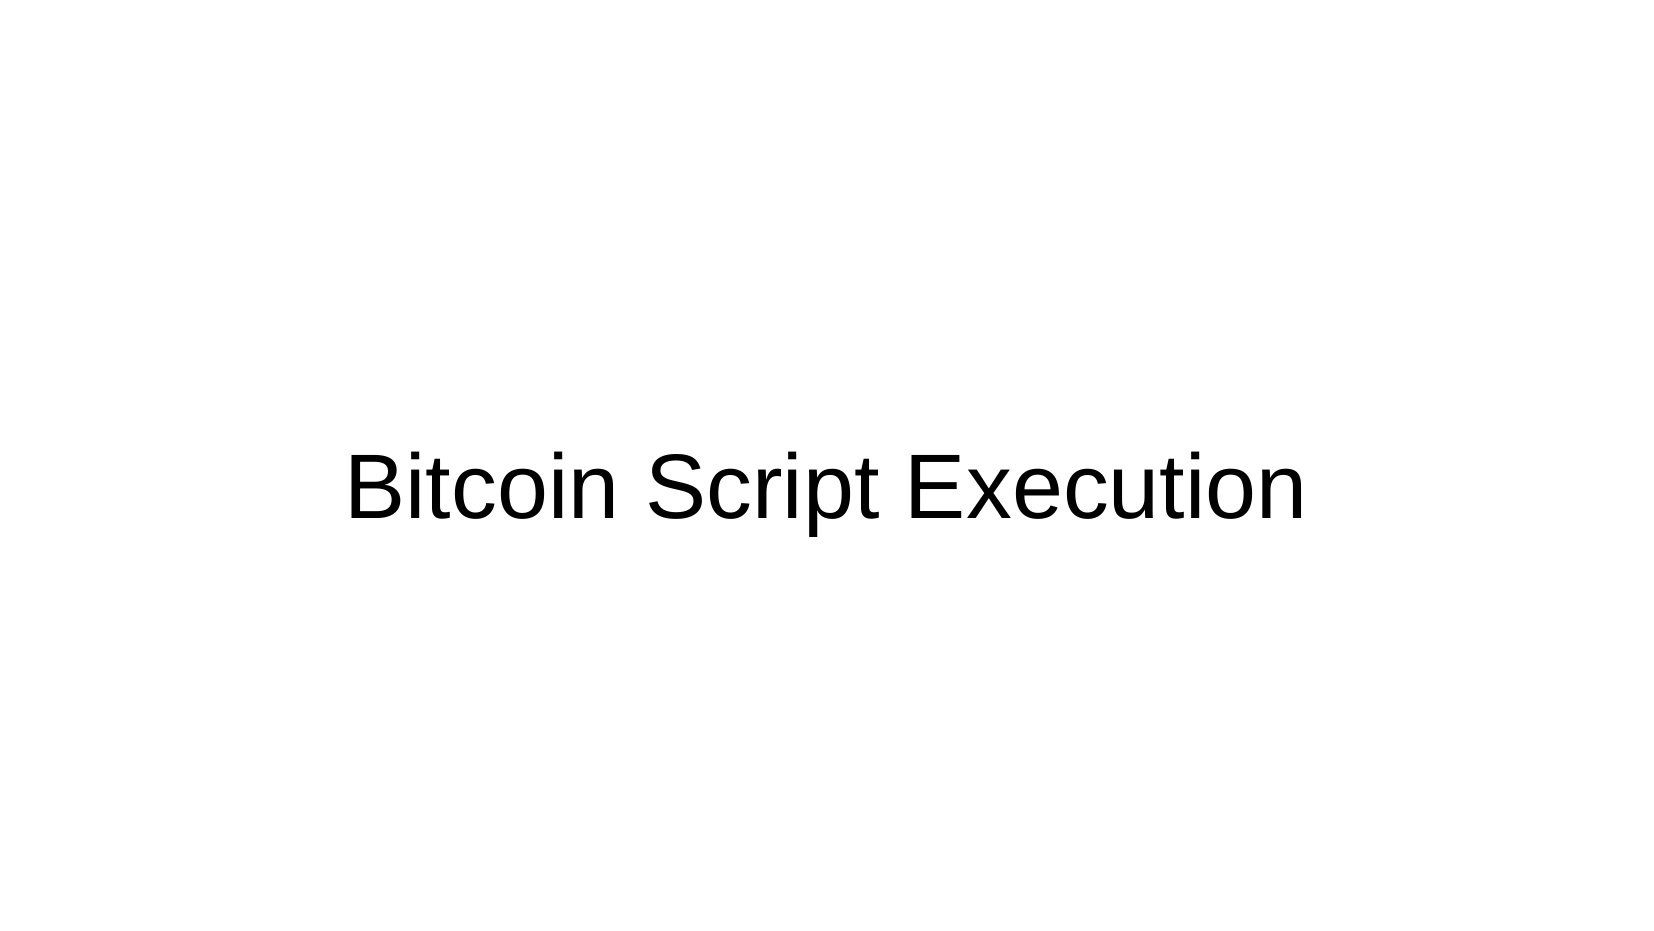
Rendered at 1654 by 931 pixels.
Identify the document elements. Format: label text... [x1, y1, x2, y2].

title Bitcoin Script Execution [82, 409, 1571, 565]
